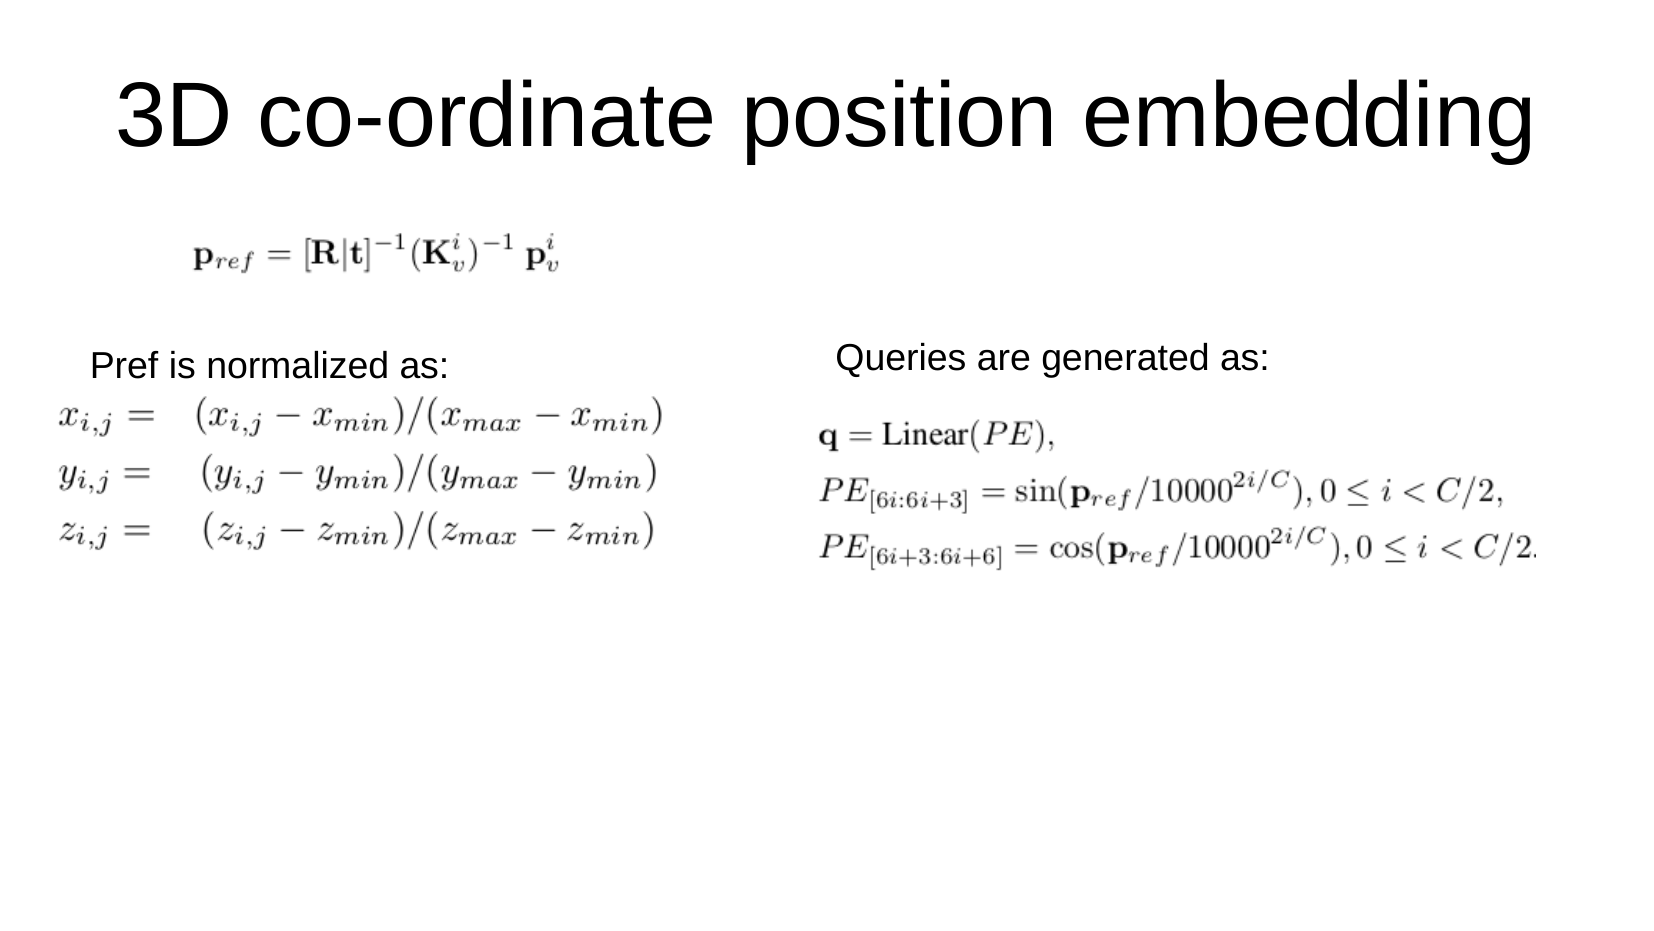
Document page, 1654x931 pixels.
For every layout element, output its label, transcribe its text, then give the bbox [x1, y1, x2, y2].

title 3D co-ordinate position embedding [82, 37, 1571, 193]
text_box Queries are generated as: [820, 328, 1286, 386]
picture [171, 224, 563, 286]
picture [54, 388, 676, 563]
picture [787, 412, 1536, 622]
text_box Pref is normalized as: [75, 337, 476, 388]
